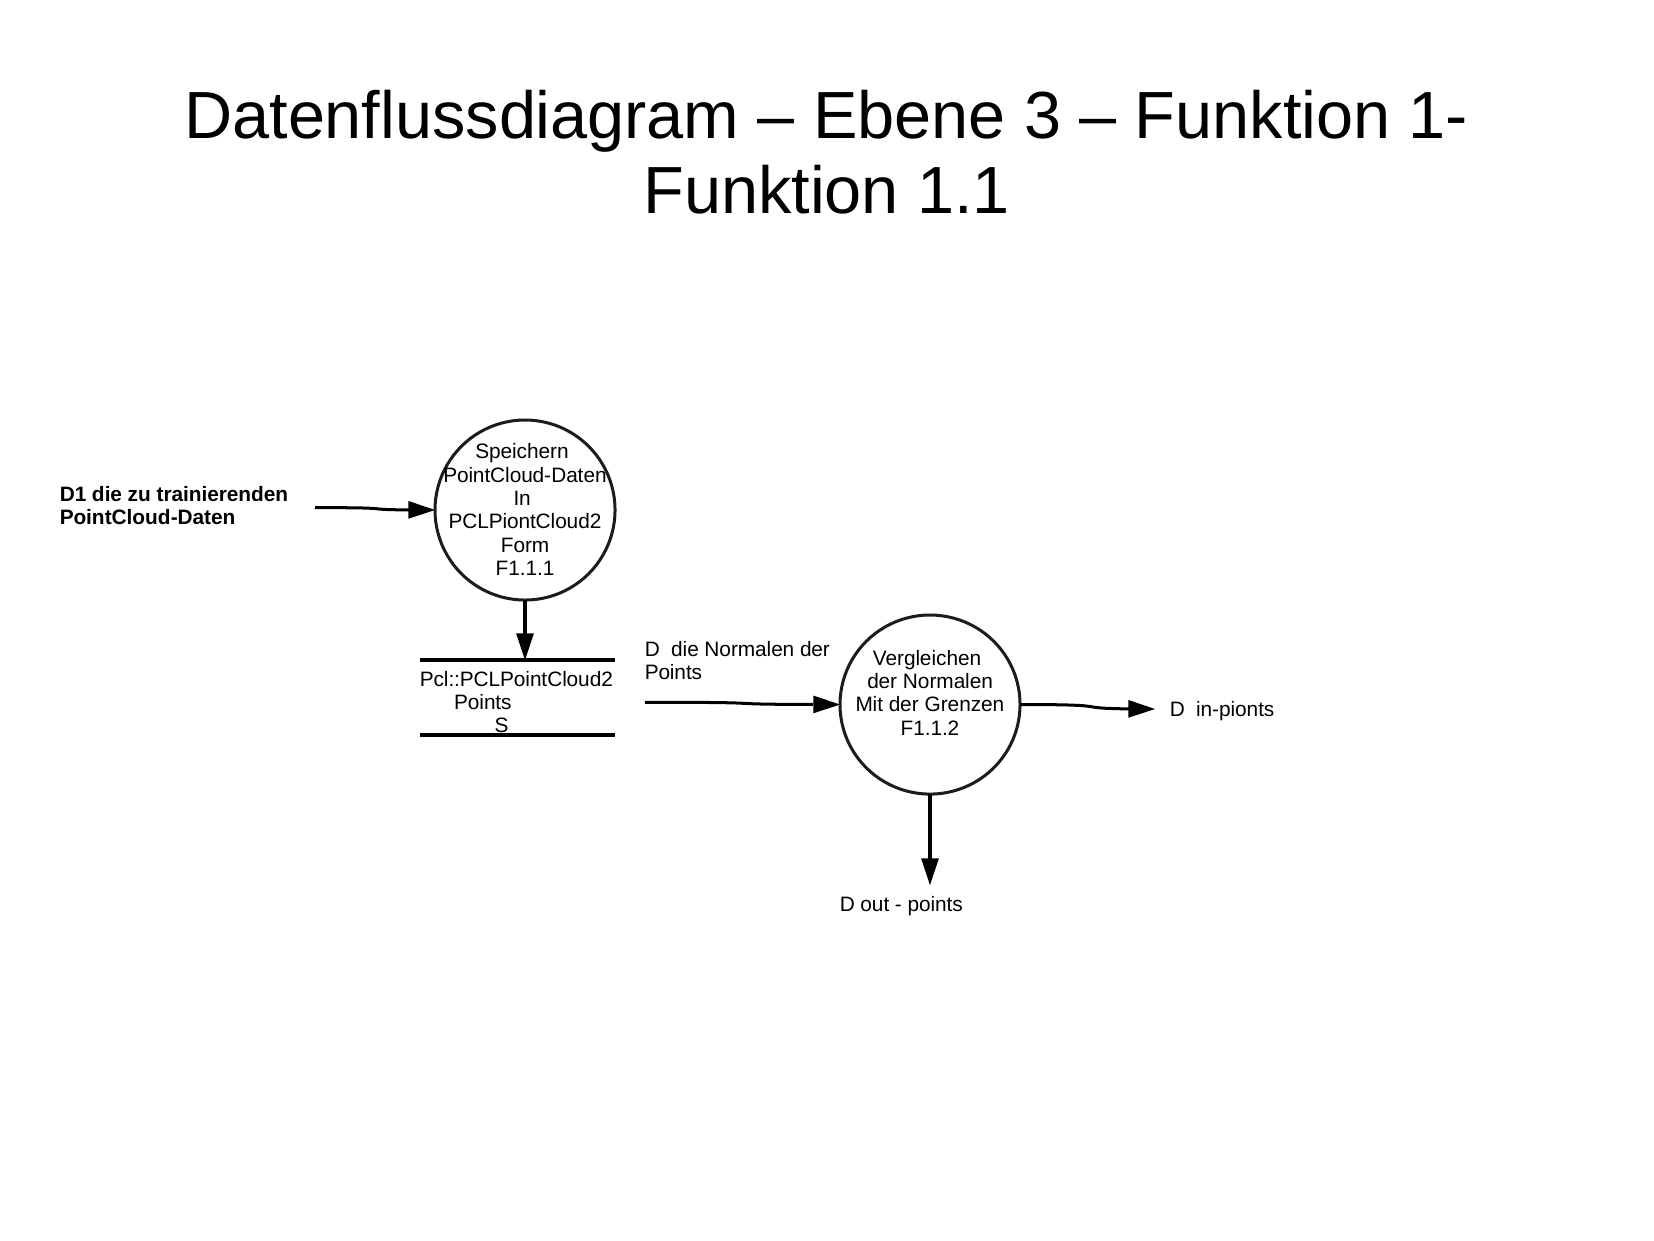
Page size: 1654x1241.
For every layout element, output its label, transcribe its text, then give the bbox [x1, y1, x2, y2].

text_box D in-pionts [1155, 690, 1426, 729]
text_box Pcl::PCLPointCloud2 Points S [405, 660, 646, 745]
text_box Vergleichen der Normalen Mit der Grenzen F1.1.2 [840, 615, 1021, 795]
text_box Speichern PointCloud-Daten In PCLPiontCloud2 Form F1.1.1 [435, 420, 616, 600]
text_box D out - points [825, 885, 1036, 931]
text_box D die Normalen der Points [630, 630, 856, 692]
text_box D1 die zu trainierenden PointCloud-Daten [45, 475, 316, 541]
title Datenflussdiagram – Ebene 3 – Funktion 1-Funktion 1.1 [82, 49, 1571, 257]
